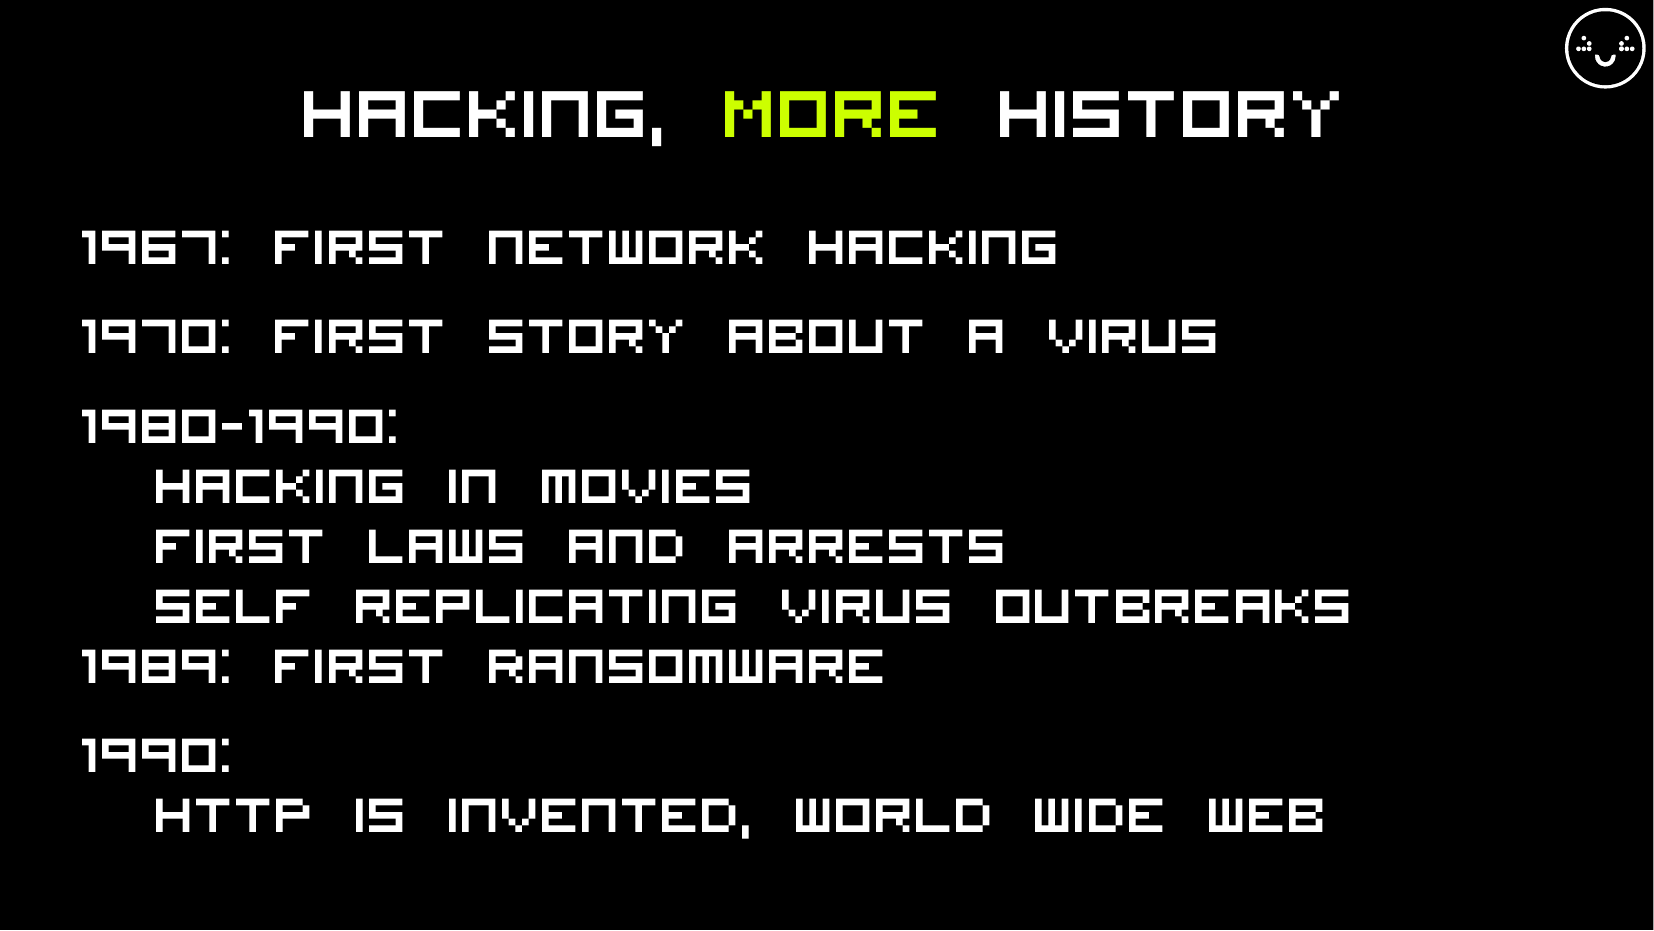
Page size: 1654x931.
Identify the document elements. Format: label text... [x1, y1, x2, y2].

list 1967: First network hacking 1970: First story about a virus 1980-1990: Hacking in movies First laws and arrests self replicating virus outbreaks 1989: First Ransomware 1990: HTTP is invented, world wide web [82, 217, 1565, 916]
title Hacking, More History [82, 37, 1571, 193]
